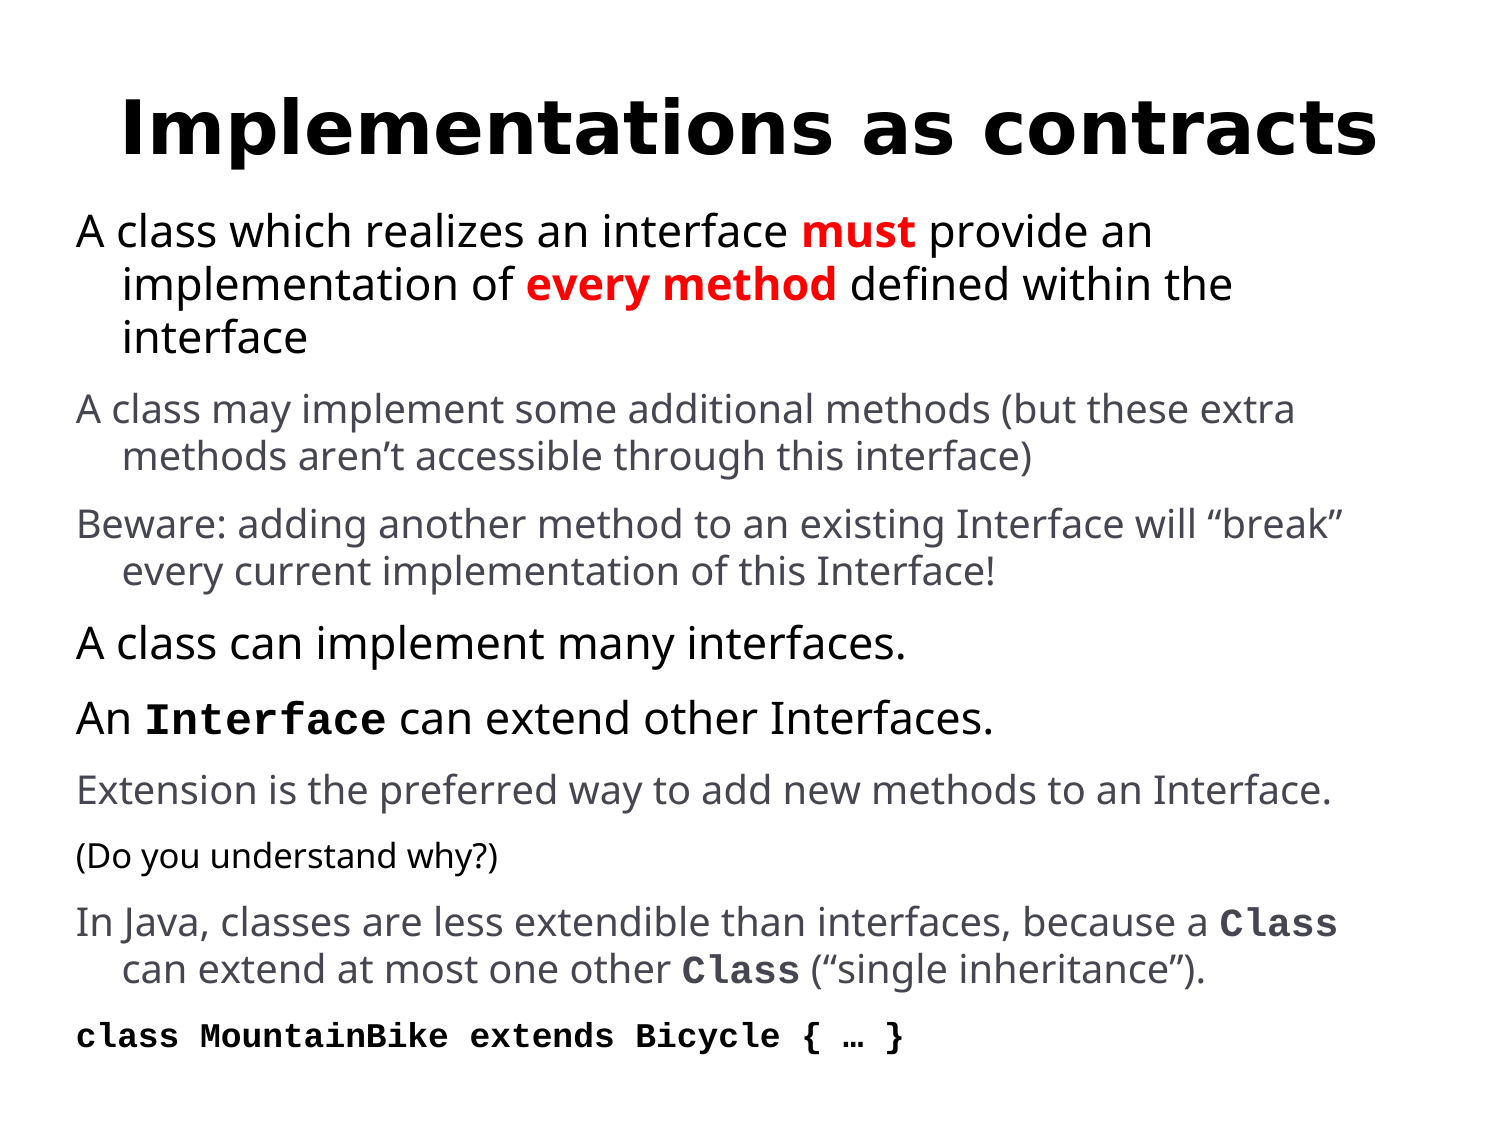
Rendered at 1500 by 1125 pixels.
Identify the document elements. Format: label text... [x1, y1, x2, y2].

list A class which realizes an interface must provide an implementation of every method defined within the interface A class may implement some additional methods (but these extra methods aren’t accessible through this interface) Beware: adding another method to an existing Interface will “break” every current implementation of this Interface! A class can implement many interfaces. An Interface can extend other Interfaces. Extension is the preferred way to add new methods to an Interface. (Do you understand why?) In Java, classes are less extendible than interfaces, because a Class can extend at most one other Class (“single inheritance”). class MountainBike extends Bicycle { … } [75, 204, 1395, 1075]
title Implementations as contracts [75, 44, 1425, 177]
